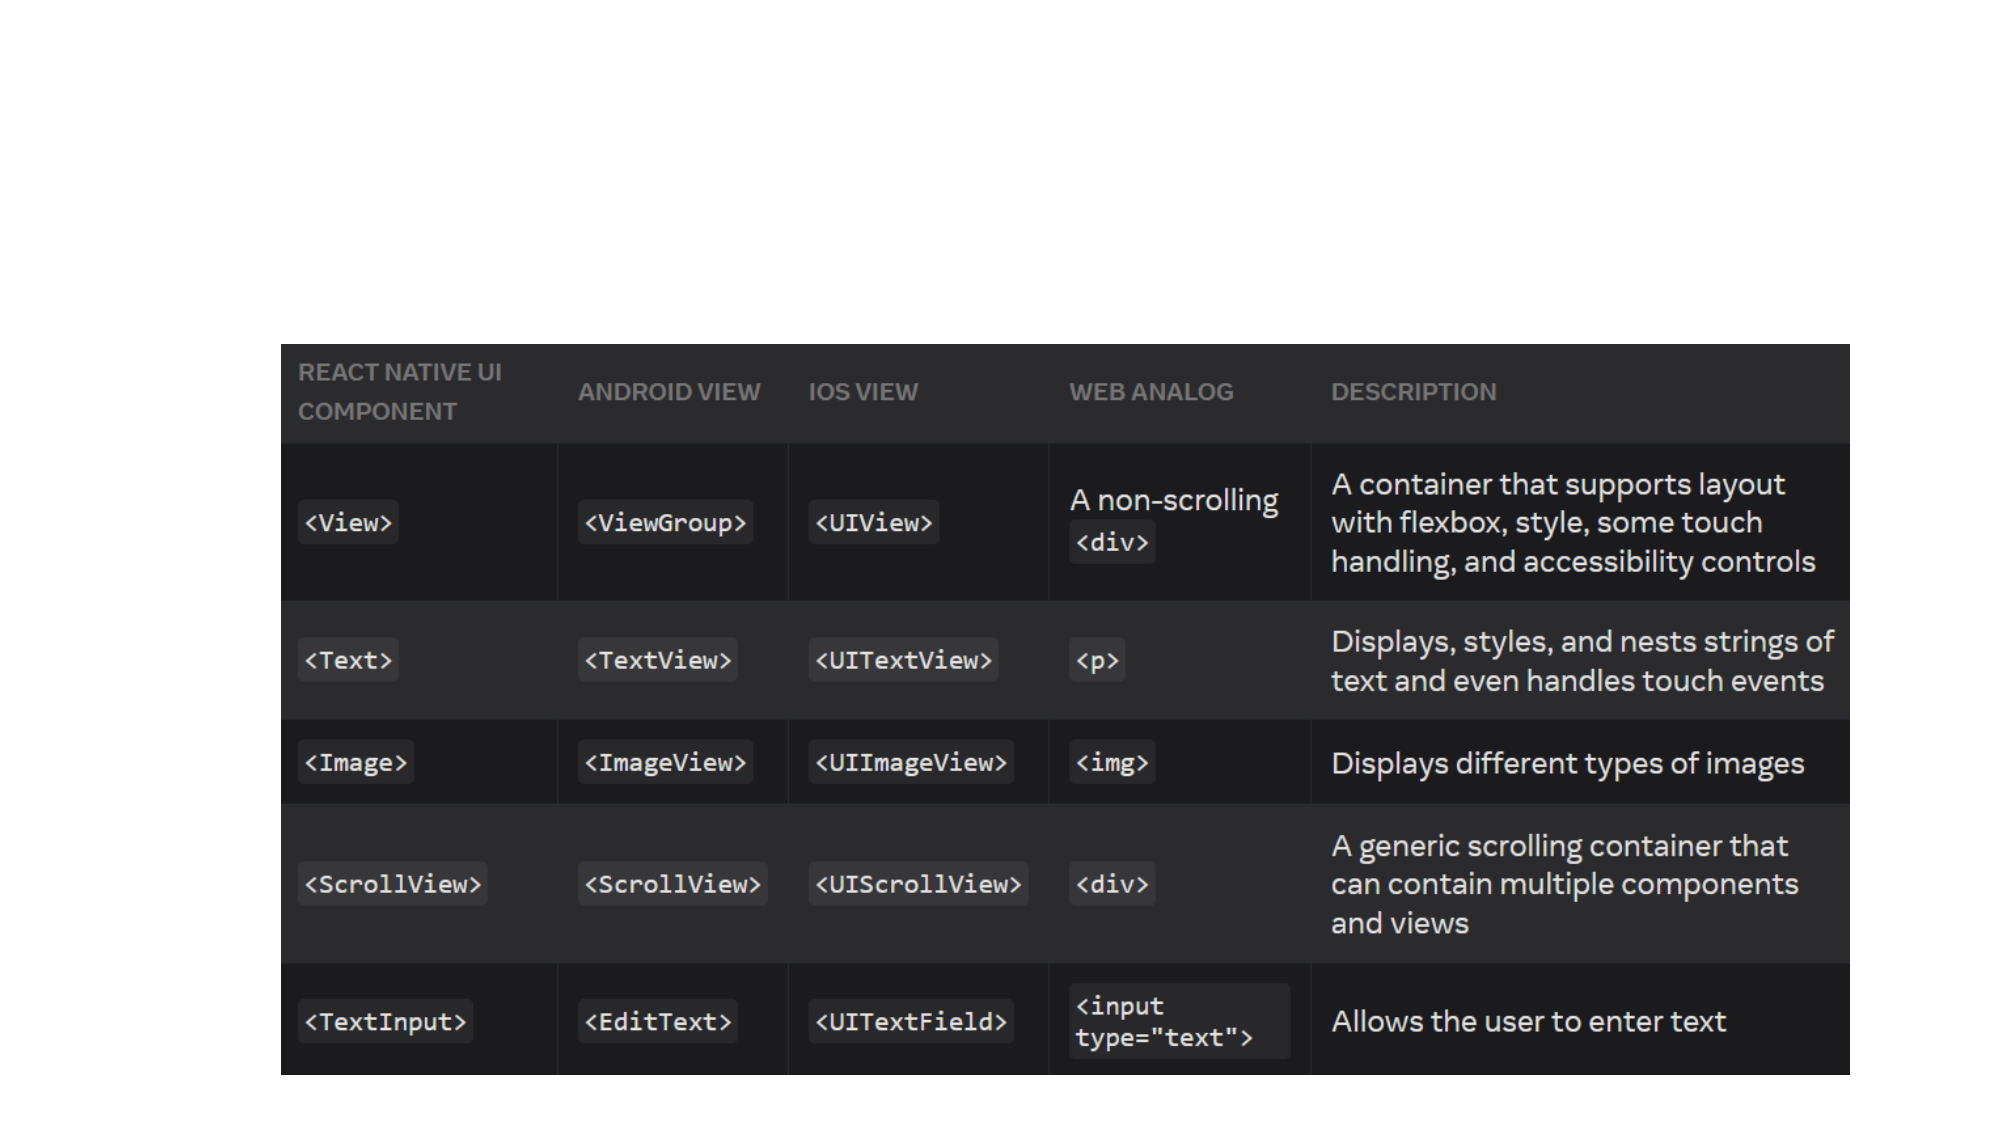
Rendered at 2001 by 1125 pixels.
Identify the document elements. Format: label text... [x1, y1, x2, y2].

title Komponenty RN [243, 112, 1887, 400]
picture [281, 344, 1850, 1075]
